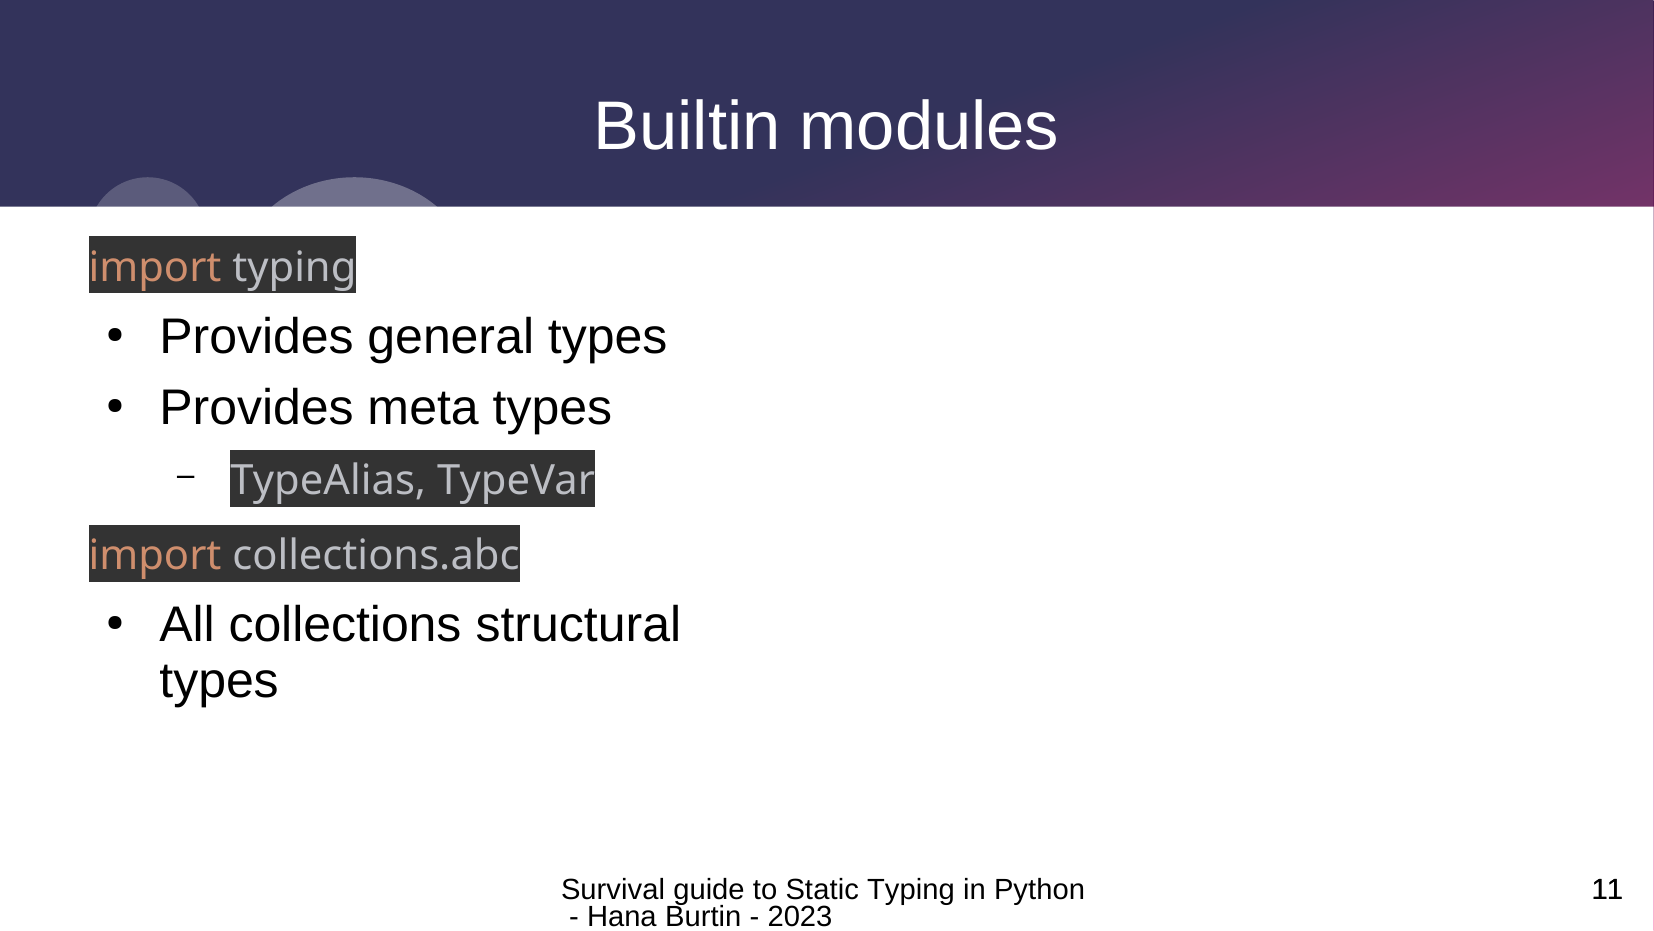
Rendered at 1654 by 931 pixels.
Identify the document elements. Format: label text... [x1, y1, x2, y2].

title Builtin modules [88, 44, 1565, 207]
list import typing Provides general types Provides meta types TypeAlias, TypeVar import collections.abc All collections structural types [88, 236, 809, 827]
